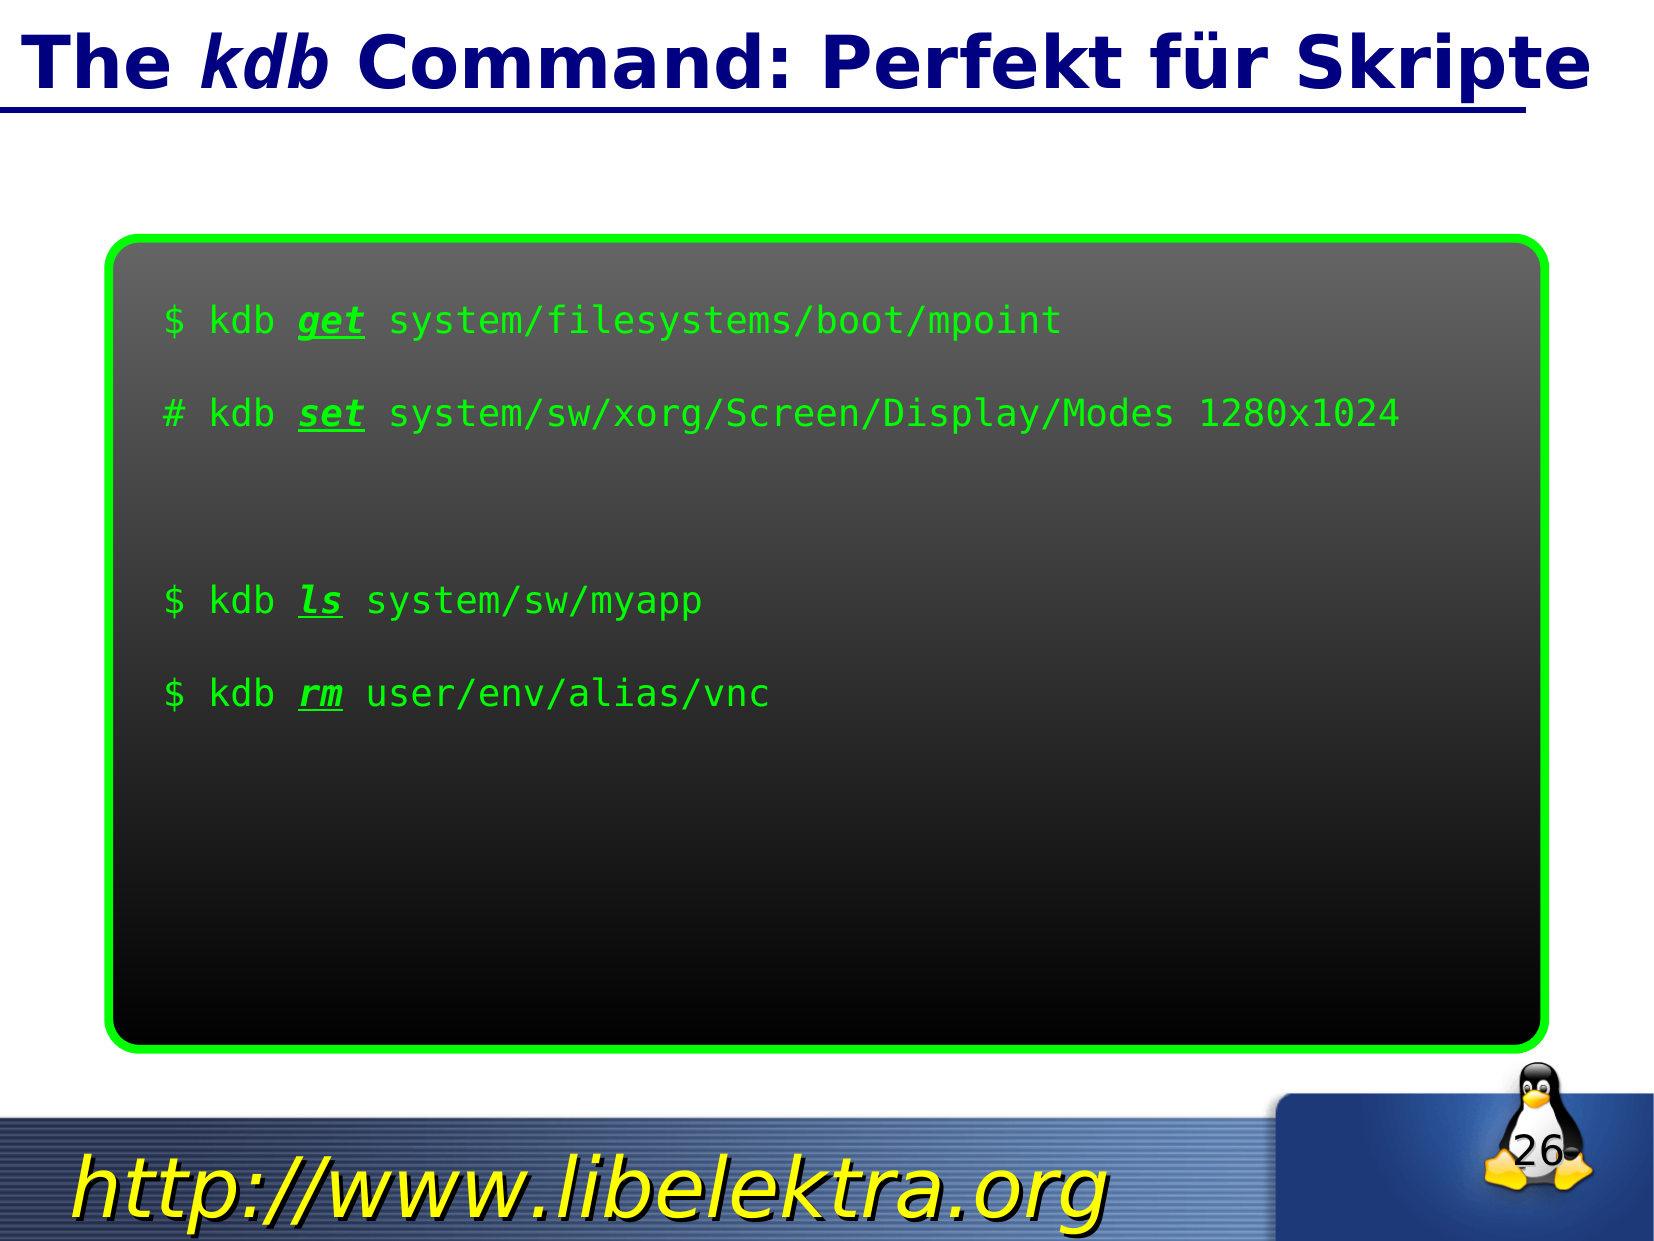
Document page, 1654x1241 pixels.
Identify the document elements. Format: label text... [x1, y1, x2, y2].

picture [0, 1061, 1654, 1241]
text_box <Nummer> [1312, 1122, 1566, 1178]
text_box The kdb Command: Perfekt für Skripte [21, 14, 1611, 111]
text_box [108, 238, 1545, 1050]
text_box $ kdb get system/filesystems/boot/mpoint # kdb set system/sw/xorg/Screen/Display/Modes 1280x1024 $ kdb ls system/sw/myapp $ kdb rm user/env/alias/vnc [162, 296, 1514, 995]
